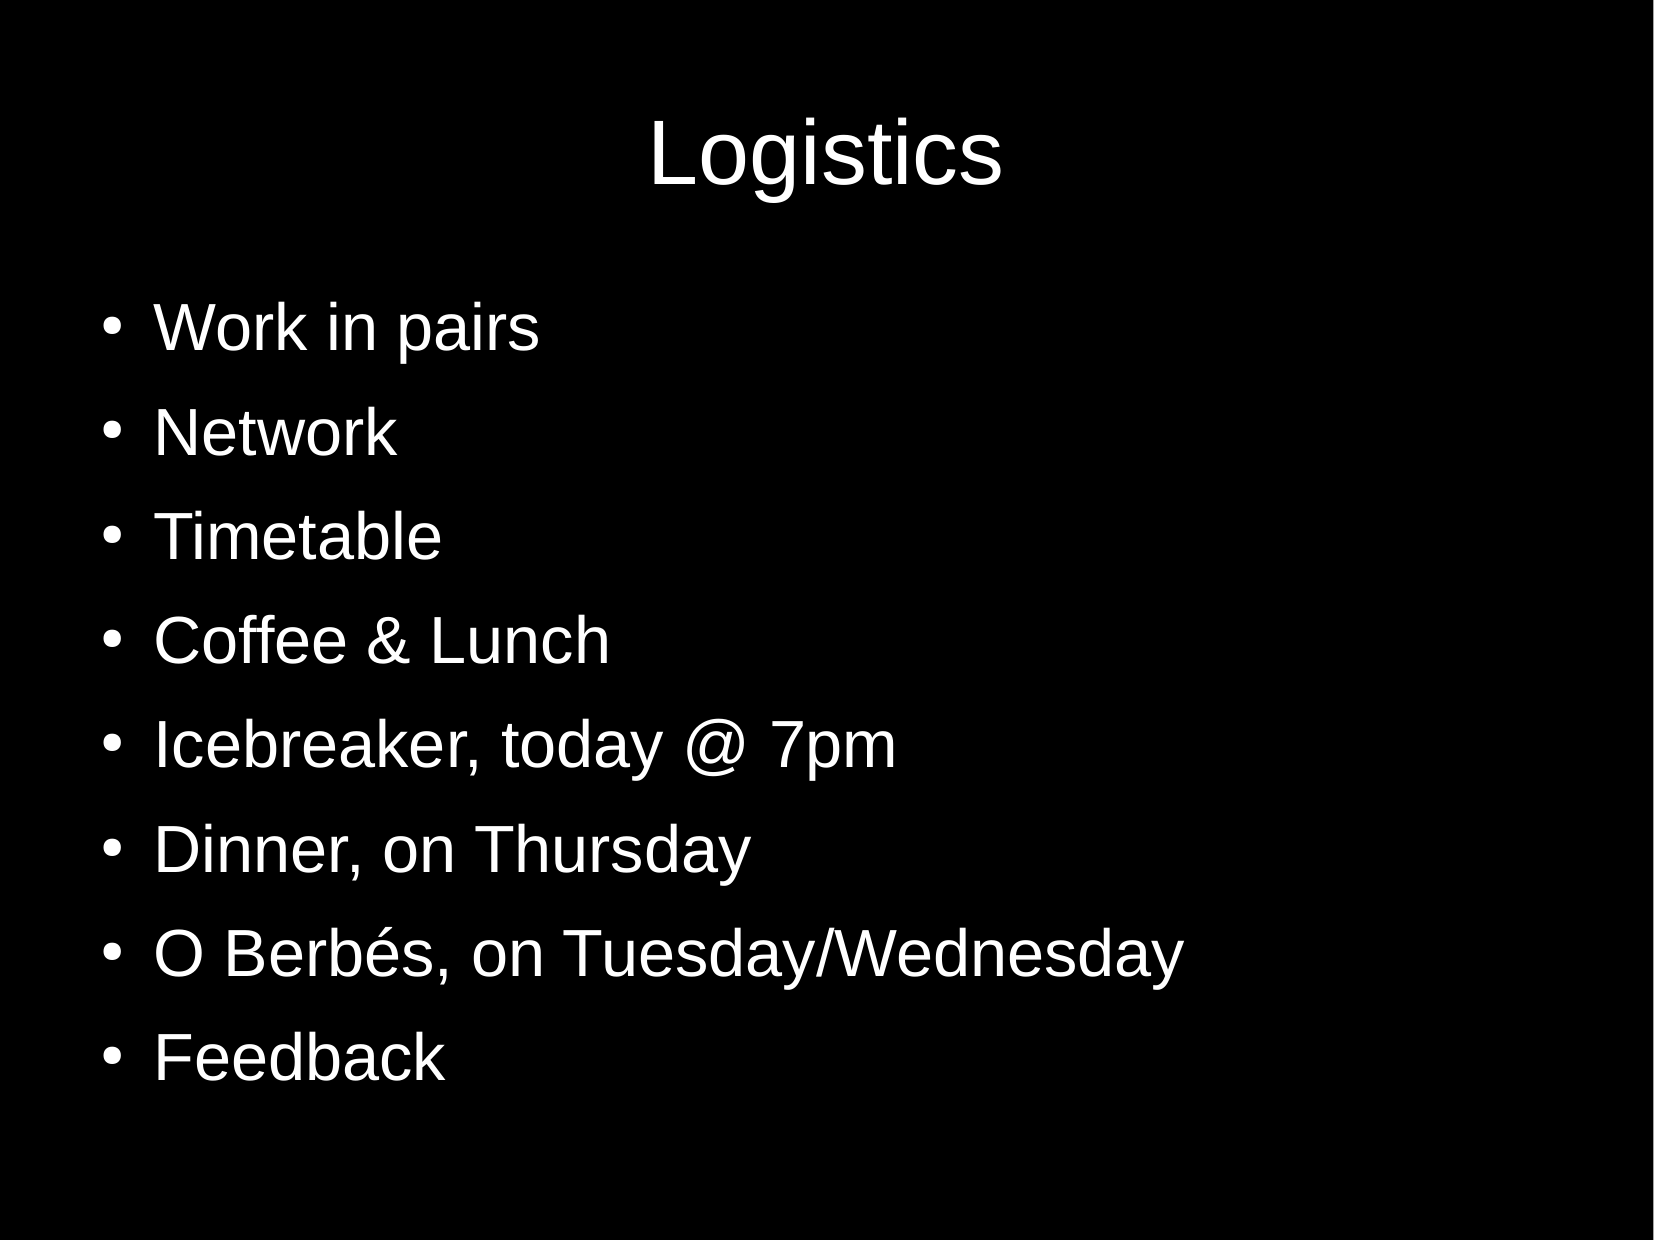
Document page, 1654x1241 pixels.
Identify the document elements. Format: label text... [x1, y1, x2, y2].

list Work in pairs Network Timetable Coffee & Lunch Icebreaker, today @ 7pm Dinner, on Thursday O Berbés, on Tuesday/Wednesday Feedback [82, 290, 1571, 1109]
title Logistics [82, 49, 1571, 257]
